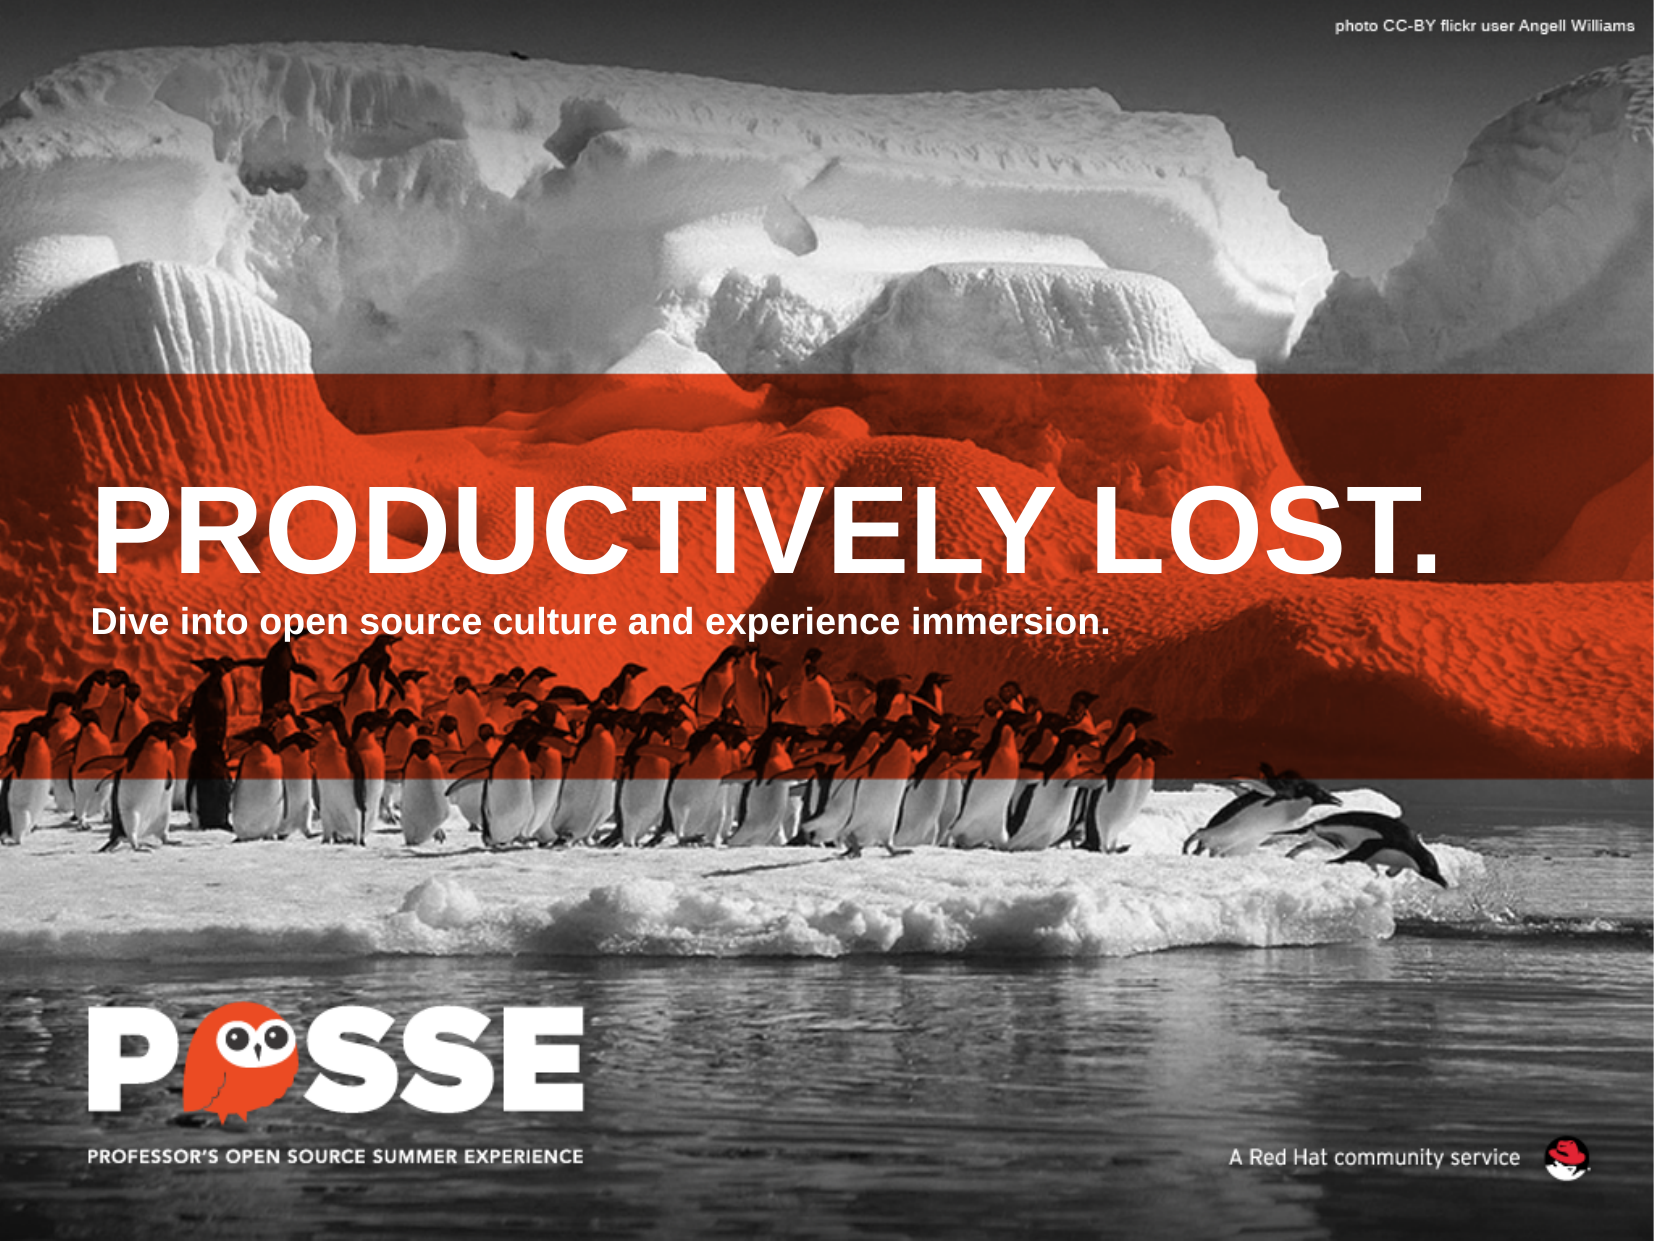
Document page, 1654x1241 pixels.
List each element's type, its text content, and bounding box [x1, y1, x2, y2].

picture [0, 0, 1654, 1241]
text_box PRODUCTIVELY LOST. Dive into open source culture and experience immersion. [75, 452, 1559, 650]
